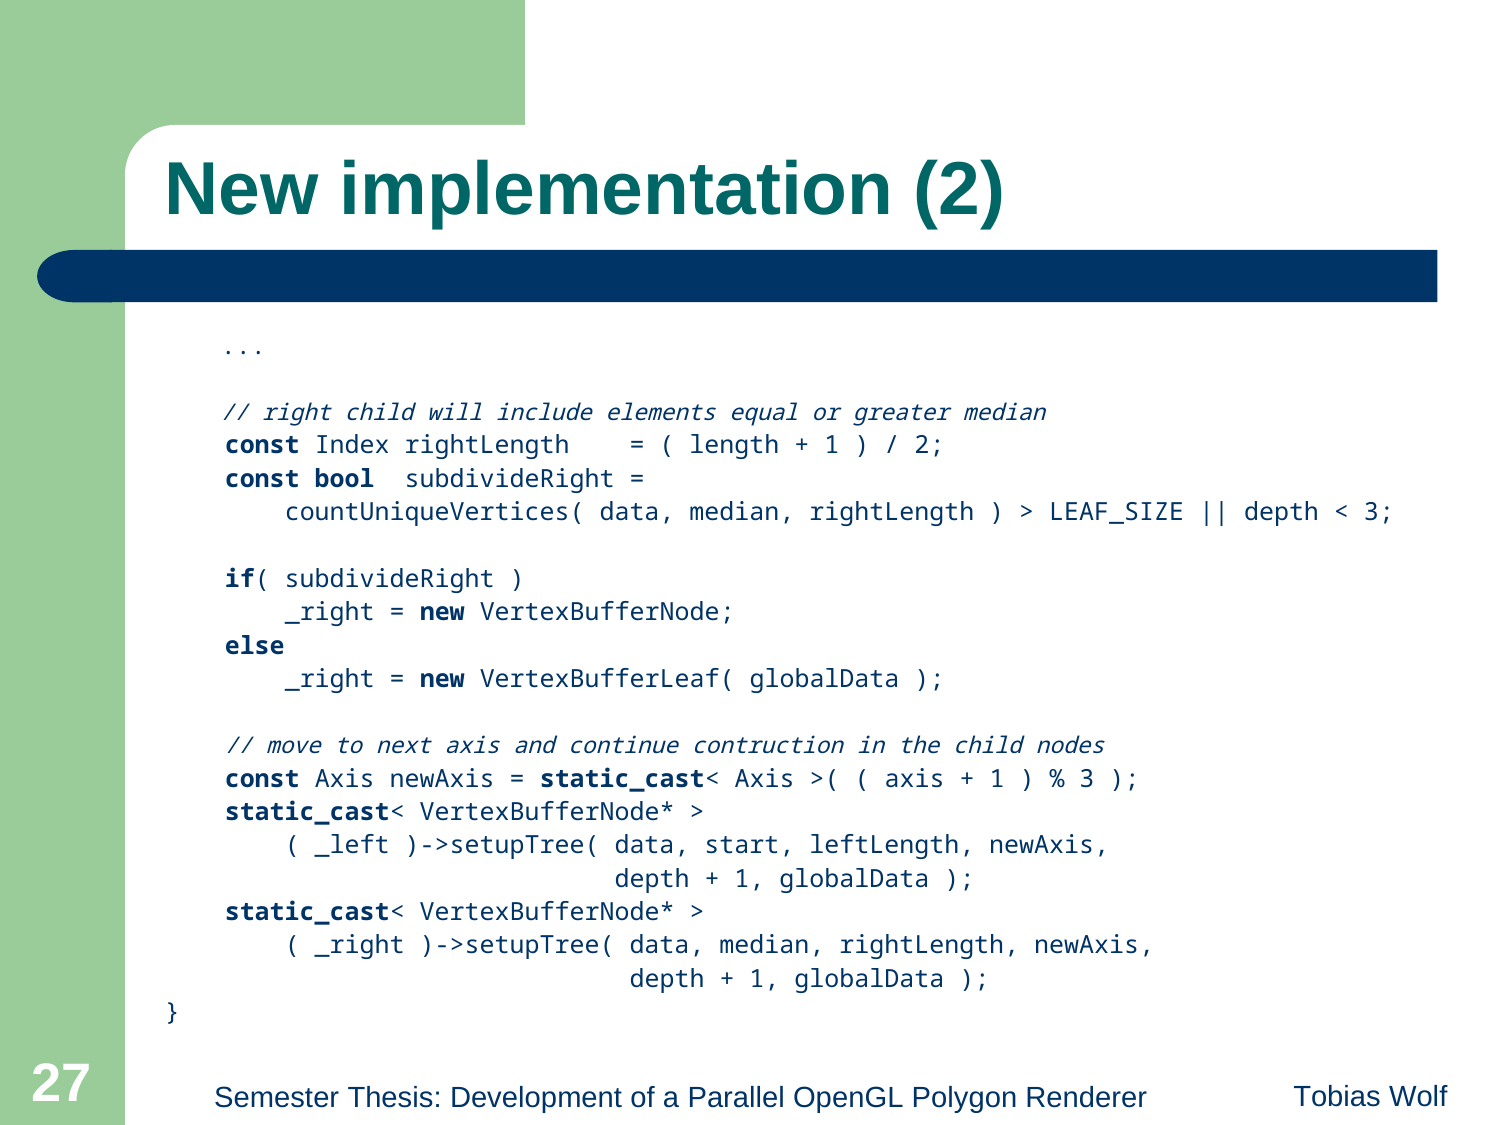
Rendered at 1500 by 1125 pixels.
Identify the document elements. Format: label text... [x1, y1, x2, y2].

title New implementation (2) [149, 124, 1463, 238]
list ... // right child will include elements equal or greater median const Index rightLength = ( length + 1 ) / 2; const bool subdivideRight = countUniqueVertices( data, median, rightLength ) > LEAF_SIZE || depth < 3; if( subdivideRight ) _right = new VertexBufferNode; else _right = new VertexBufferLeaf( globalData ); // move to next axis and continue contruction in the child nodes const Axis newAxis = static_cast< Axis >( ( axis + 1 ) % 3 ); static_cast< VertexBufferNode* > ( _left )->setupTree( data, start, leftLength, newAxis, depth + 1, globalData ); static_cast< VertexBufferNode* > ( _right )->setupTree( data, median, rightLength, newAxis, depth + 1, globalData ); } [149, 324, 1463, 1001]
